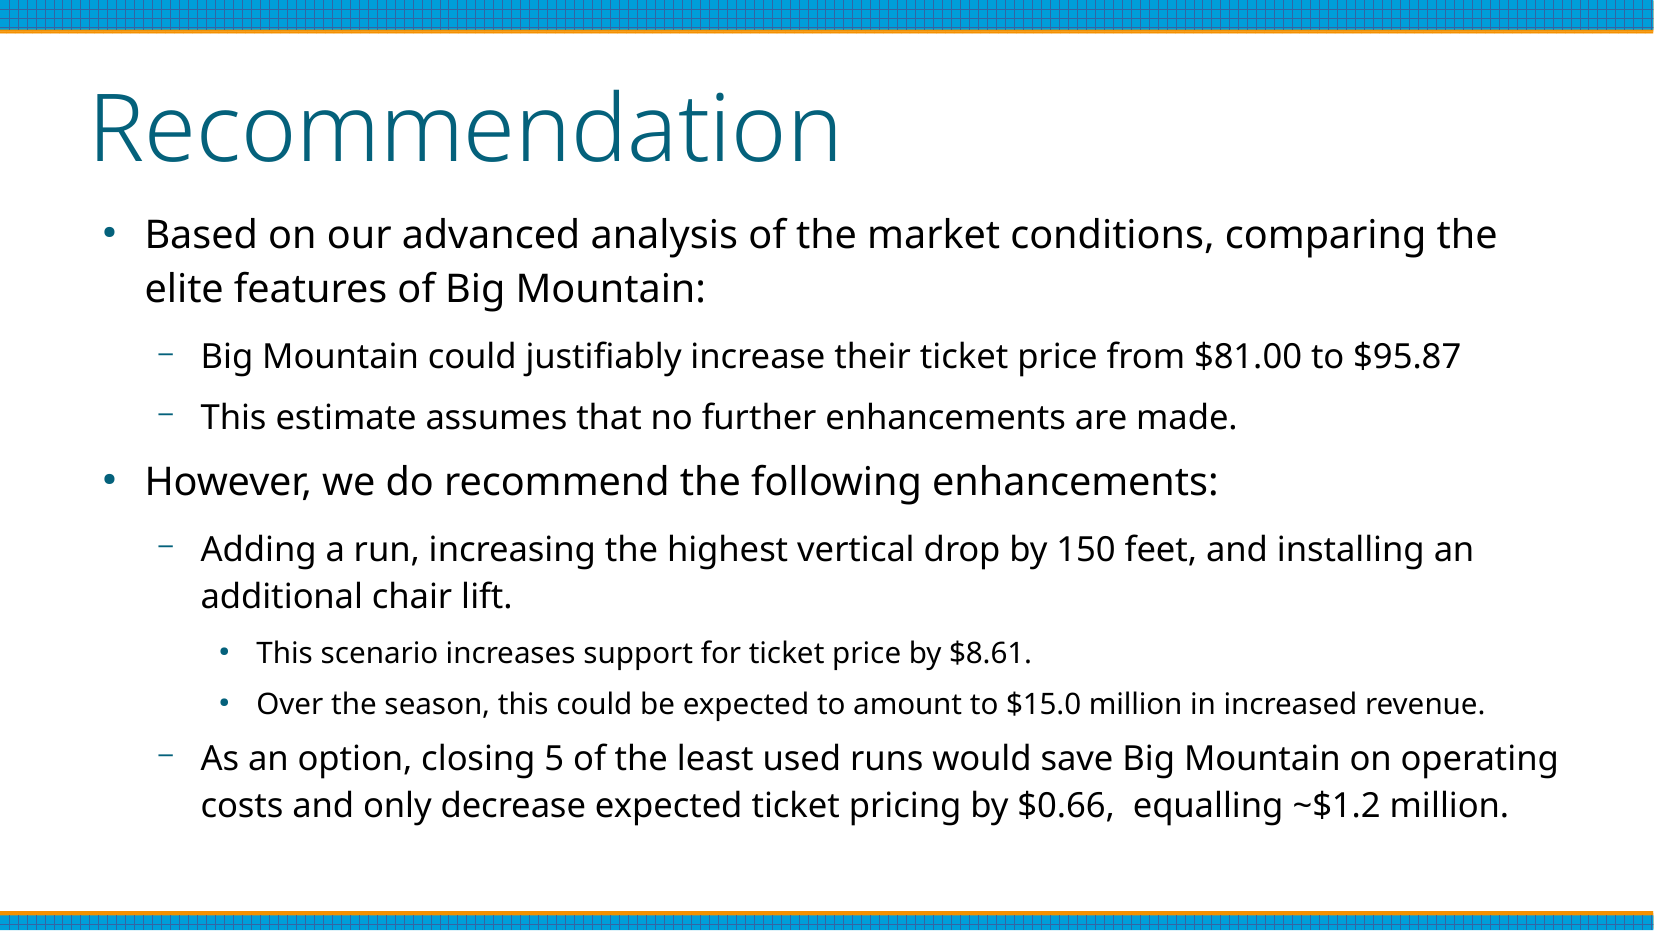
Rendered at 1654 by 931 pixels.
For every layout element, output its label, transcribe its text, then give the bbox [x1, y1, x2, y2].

title Recommendation [88, 44, 1565, 206]
list Based on our advanced analysis of the market conditions, comparing the elite features of Big Mountain: Big Mountain could justifiably increase their ticket price from $81.00 to $95.87 This estimate assumes that no further enhancements are made. However, we do recommend the following enhancements: Adding a run, increasing the highest vertical drop by 150 feet, and installing an additional chair lift. This scenario increases support for ticket price by $8.61. Over the season, this could be expected to amount to $15.0 million in increased revenue. As an option, closing 5 of the least used runs would save Big Mountain on operating costs and only decrease expected ticket pricing by $0.66, equalling ~$1.2 million. [88, 206, 1565, 872]
